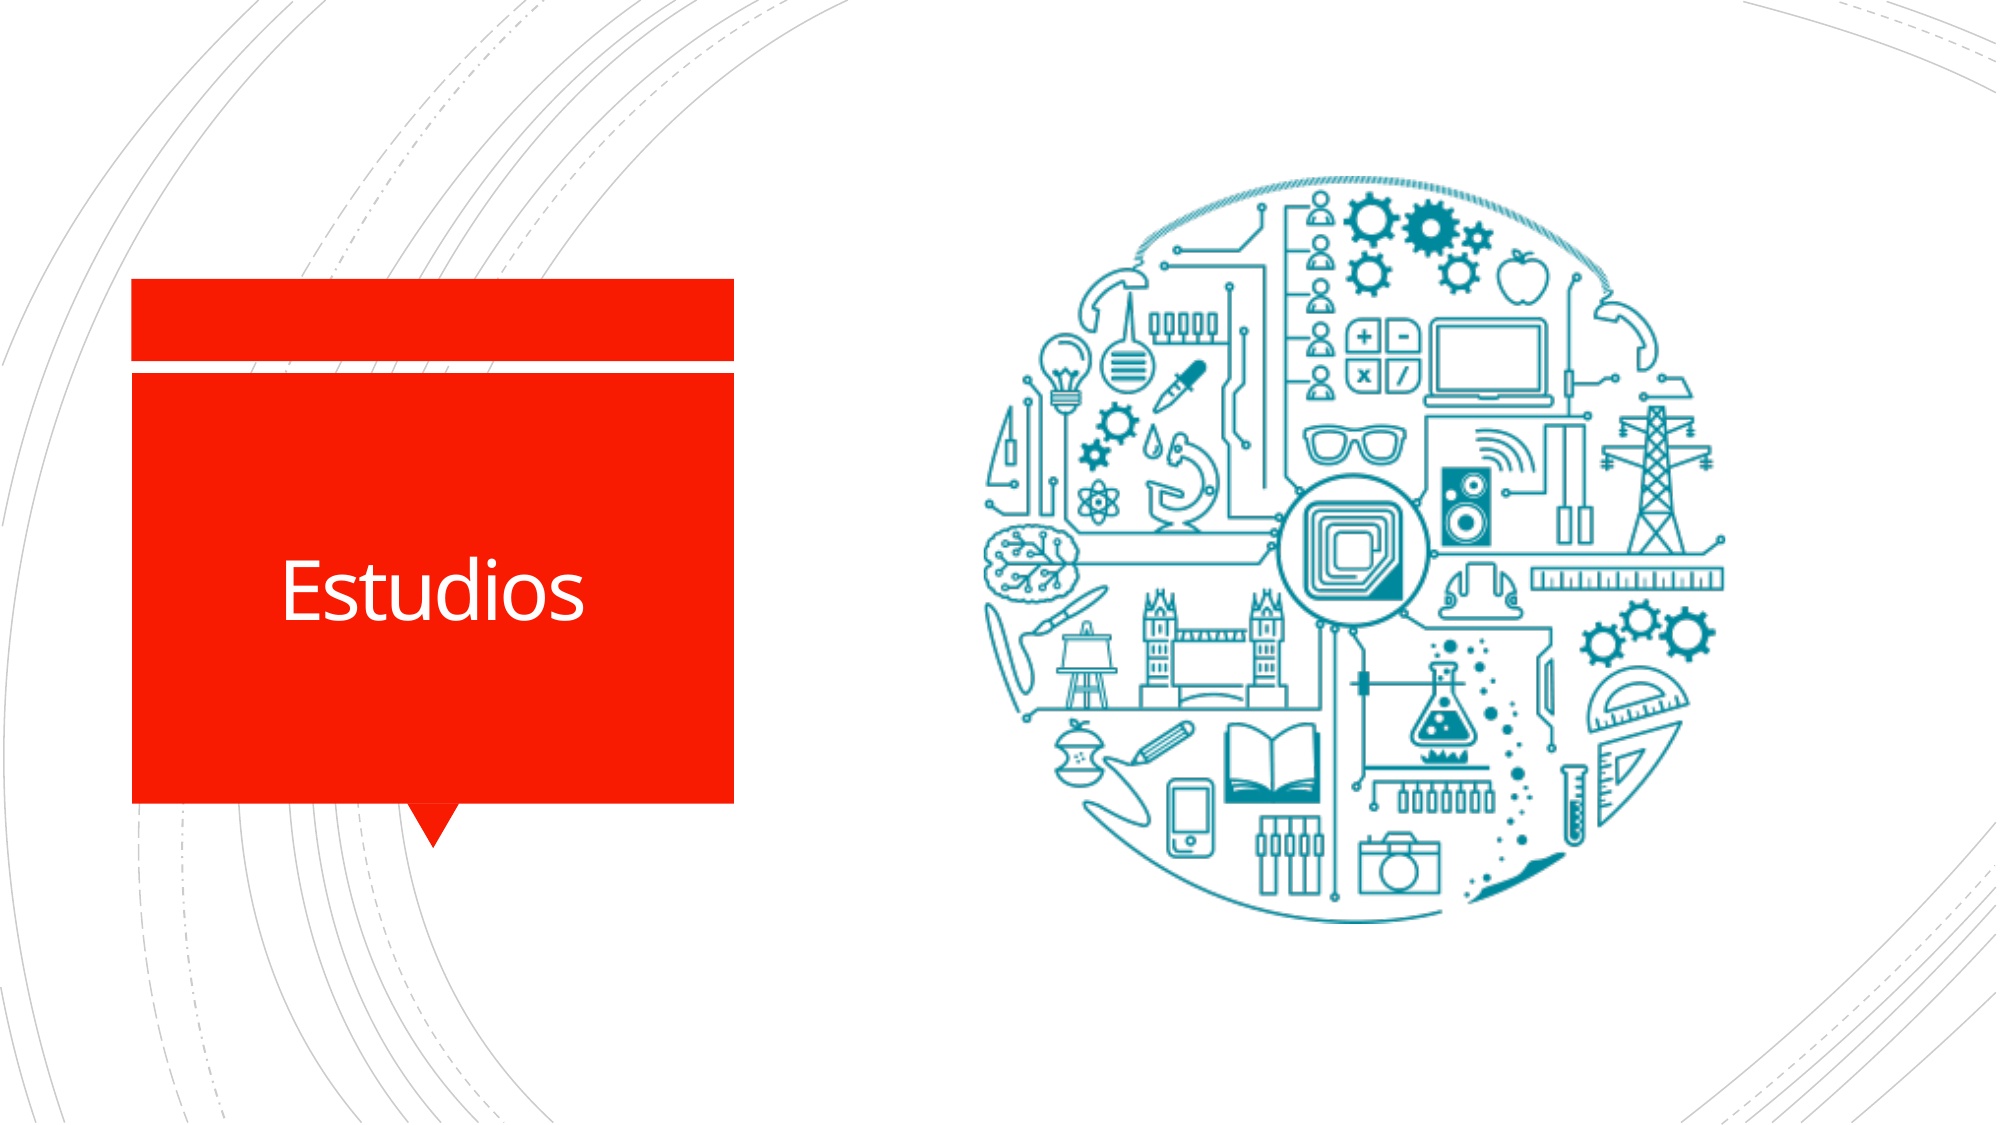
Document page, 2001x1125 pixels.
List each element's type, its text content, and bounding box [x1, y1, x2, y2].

title Estudios [145, 385, 720, 789]
picture [982, 176, 1730, 924]
